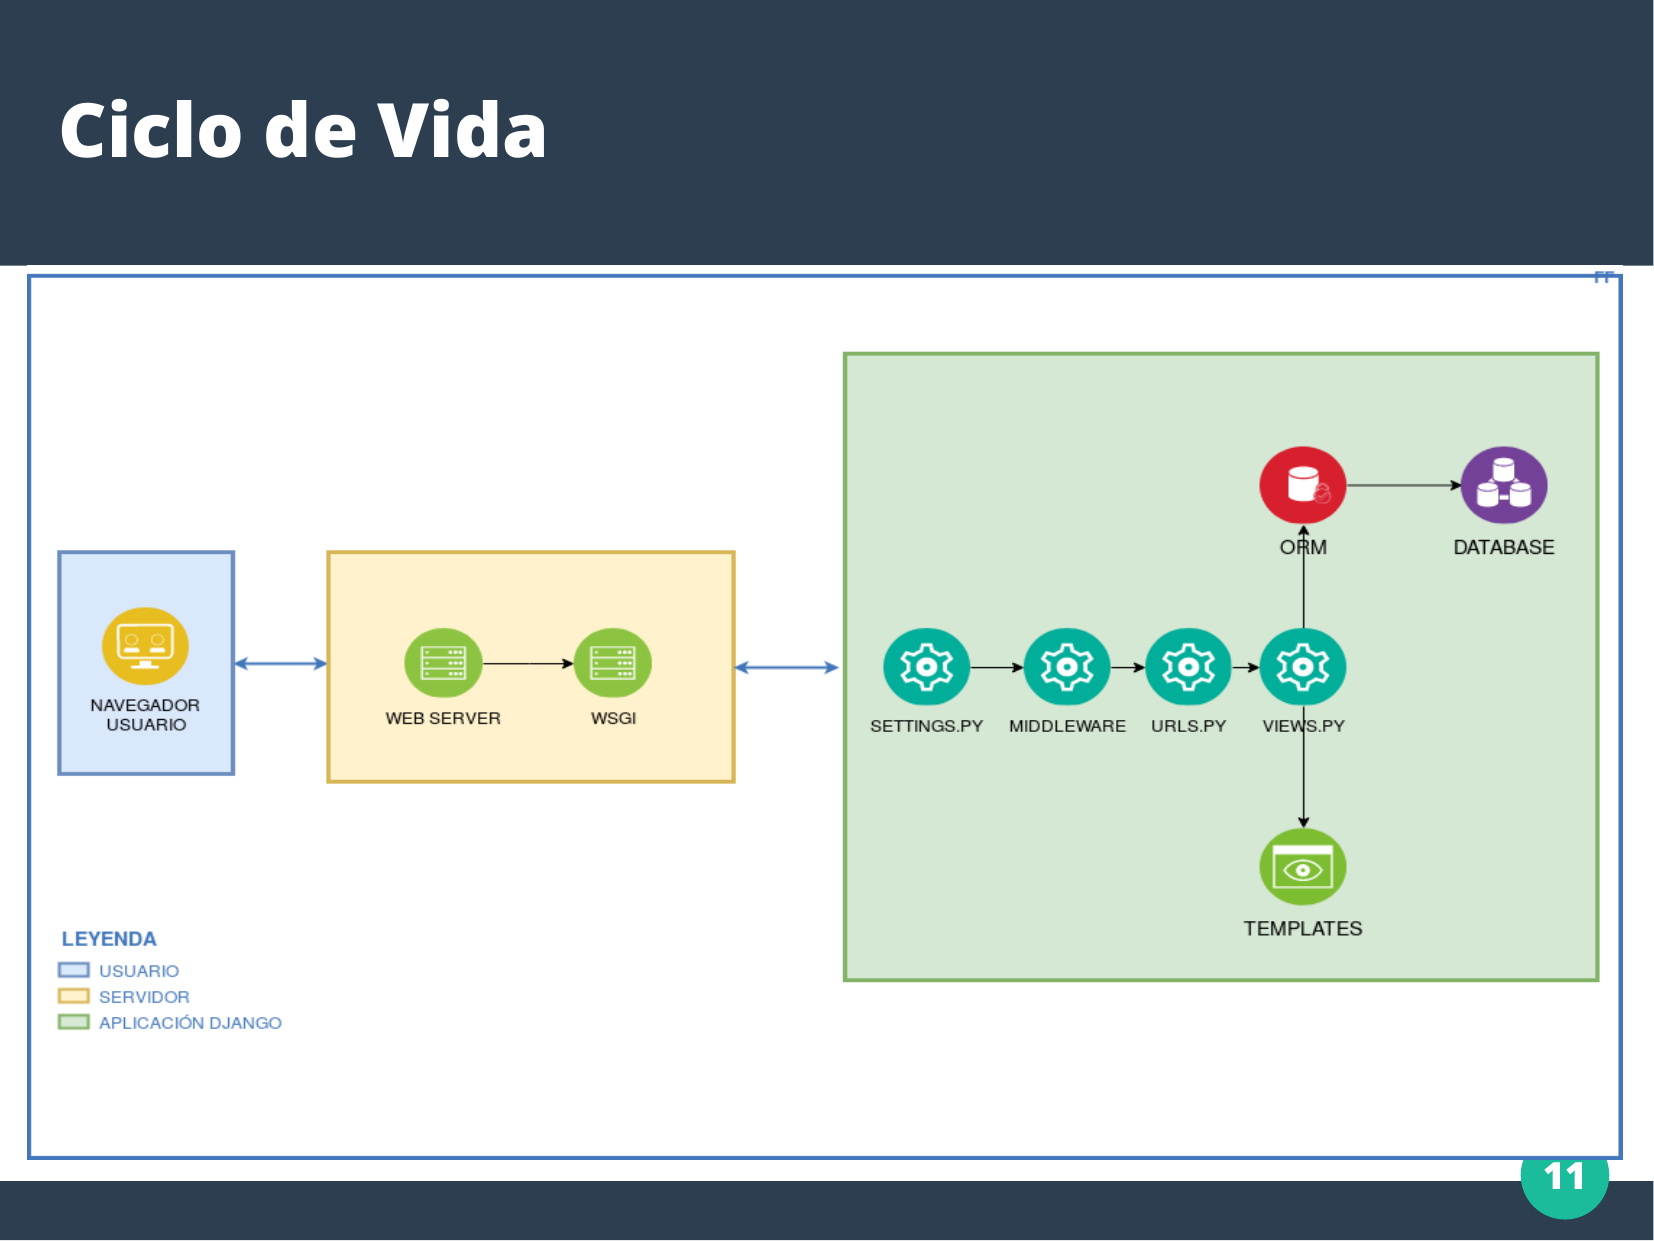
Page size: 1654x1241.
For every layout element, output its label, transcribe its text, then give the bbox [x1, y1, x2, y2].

picture [27, 265, 1623, 1160]
title Ciclo de Vida [59, 49, 1595, 207]
